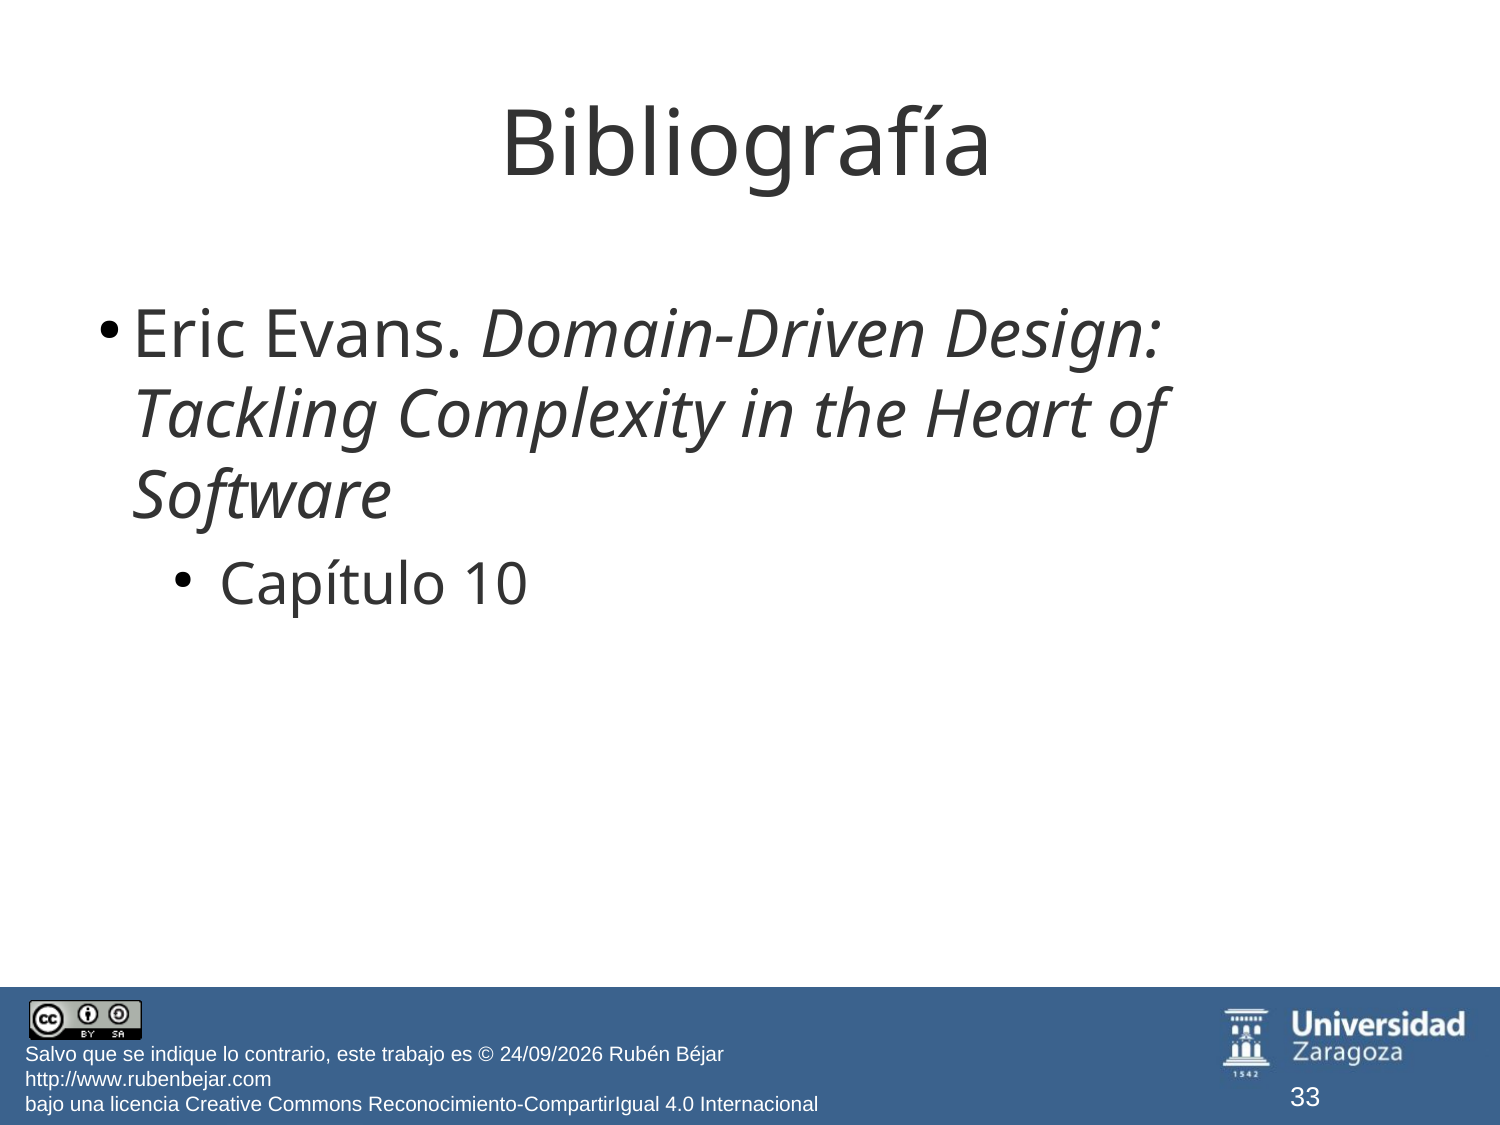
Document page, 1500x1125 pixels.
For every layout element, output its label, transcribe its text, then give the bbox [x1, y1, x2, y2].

title Bibliografía [74, 21, 1420, 257]
list Eric Evans. Domain-Driven Design: Tackling Complexity in the Heart of Software Capítulo 10 [82, 283, 1418, 957]
picture [0, 987, 1500, 1125]
